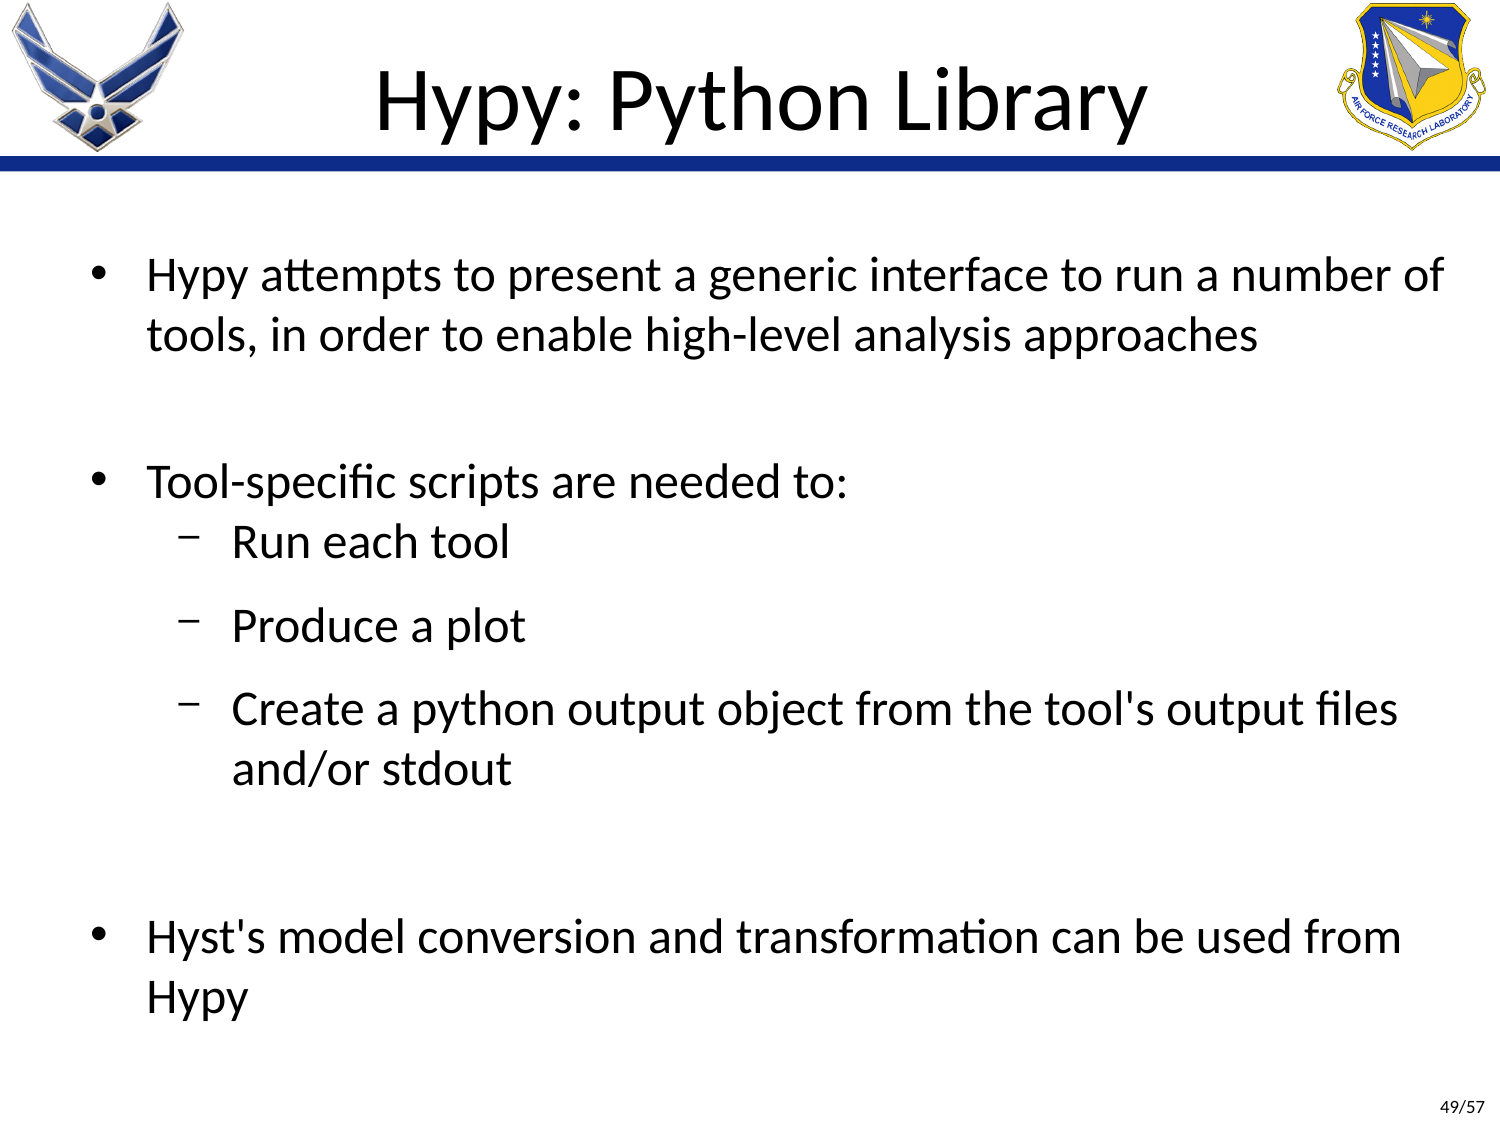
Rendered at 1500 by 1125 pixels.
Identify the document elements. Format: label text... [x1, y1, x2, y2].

picture [1438, 3, 1486, 151]
picture [2, 0, 87, 156]
list Hypy attempts to present a generic interface to run a number of tools, in order to enable high-level analysis approaches Tool-specific scripts are needed to: Run each tool Produce a plot Create a python output object from the tool's output files and/or stdout Hyst's model conversion and transformation can be used from Hypy [75, 234, 1471, 797]
title Hypy: Python Library [87, 0, 1438, 188]
